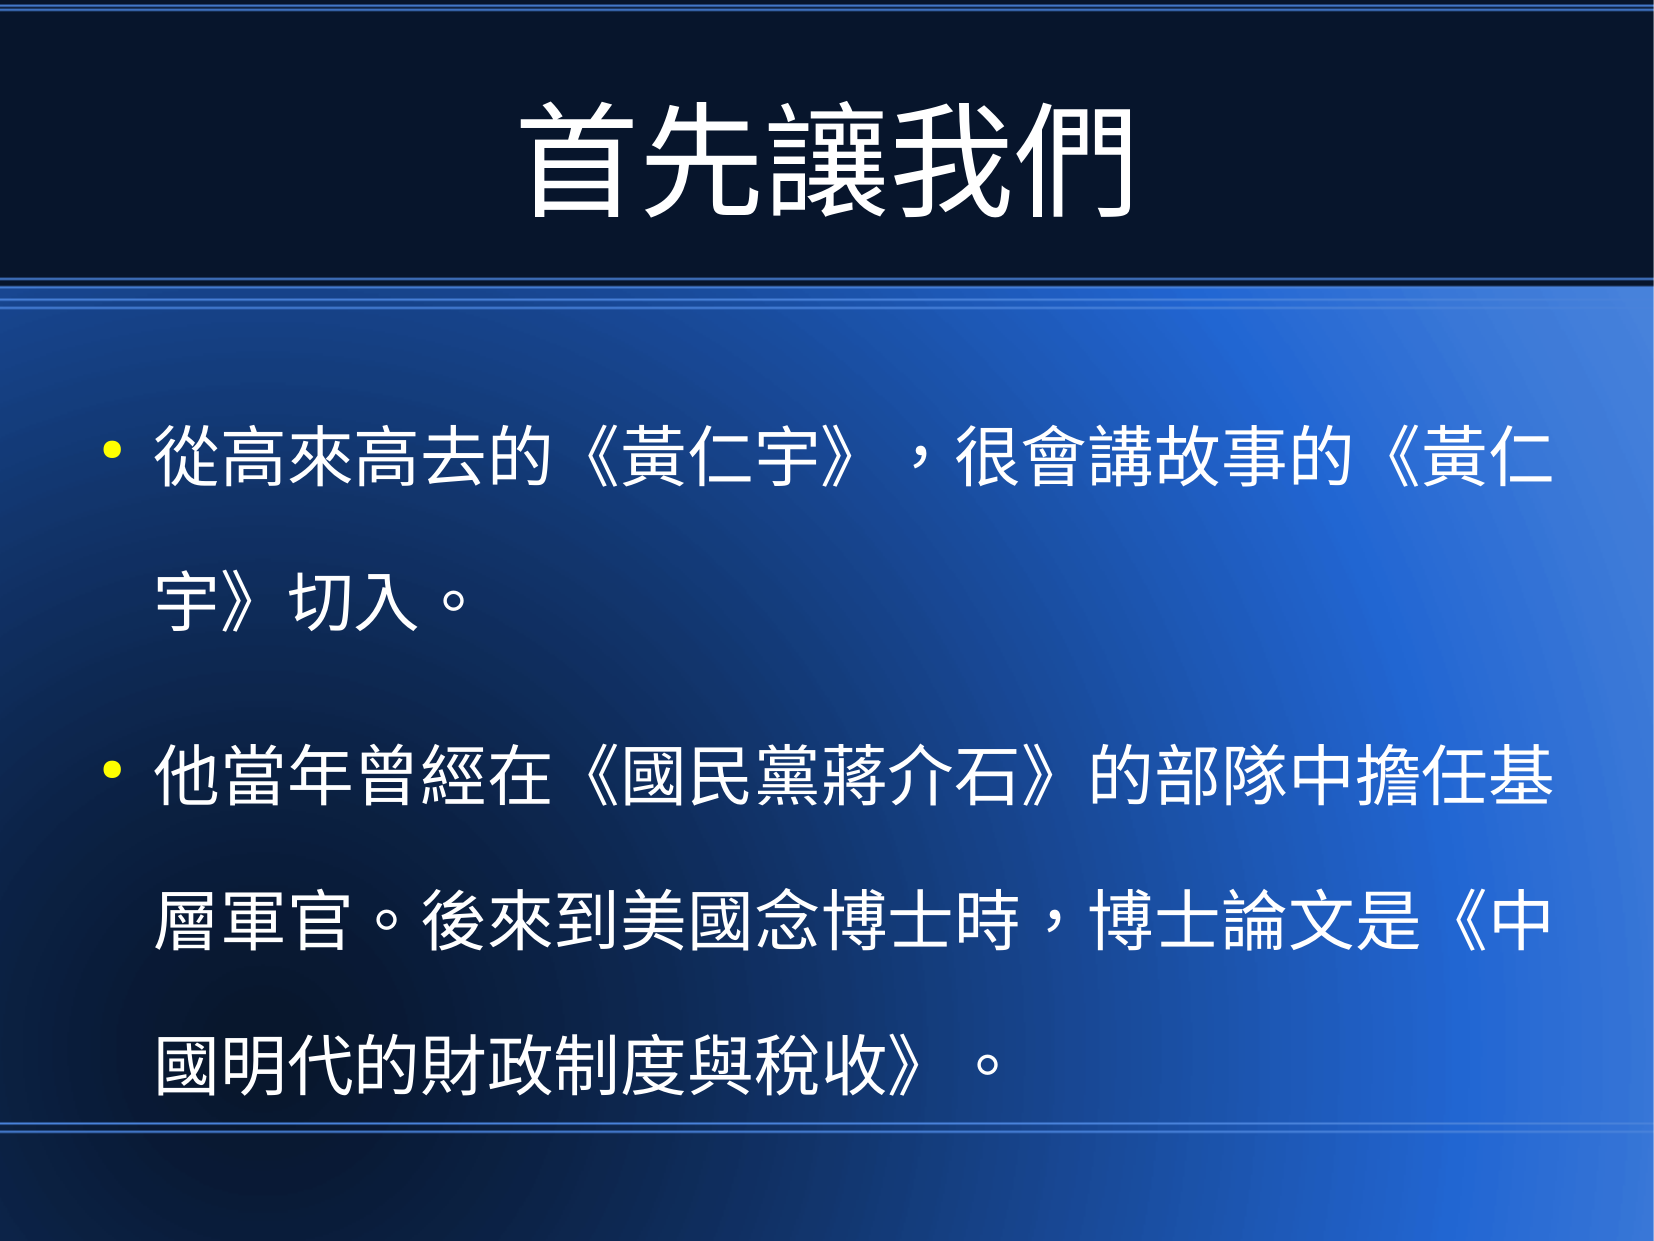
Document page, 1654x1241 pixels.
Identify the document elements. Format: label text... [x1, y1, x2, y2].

picture [0, 0, 1654, 1241]
list 從高來高去的《黃仁宇》，很會講故事的《黃仁宇》切入。 他當年曾經在《國民黨蔣介石》的部隊中擔任基層軍官。後來到美國念博士時，博士論文是《中國明代的財政制度與稅收》。 [82, 355, 1571, 1241]
title 首先讓我們 [82, 49, 1571, 257]
